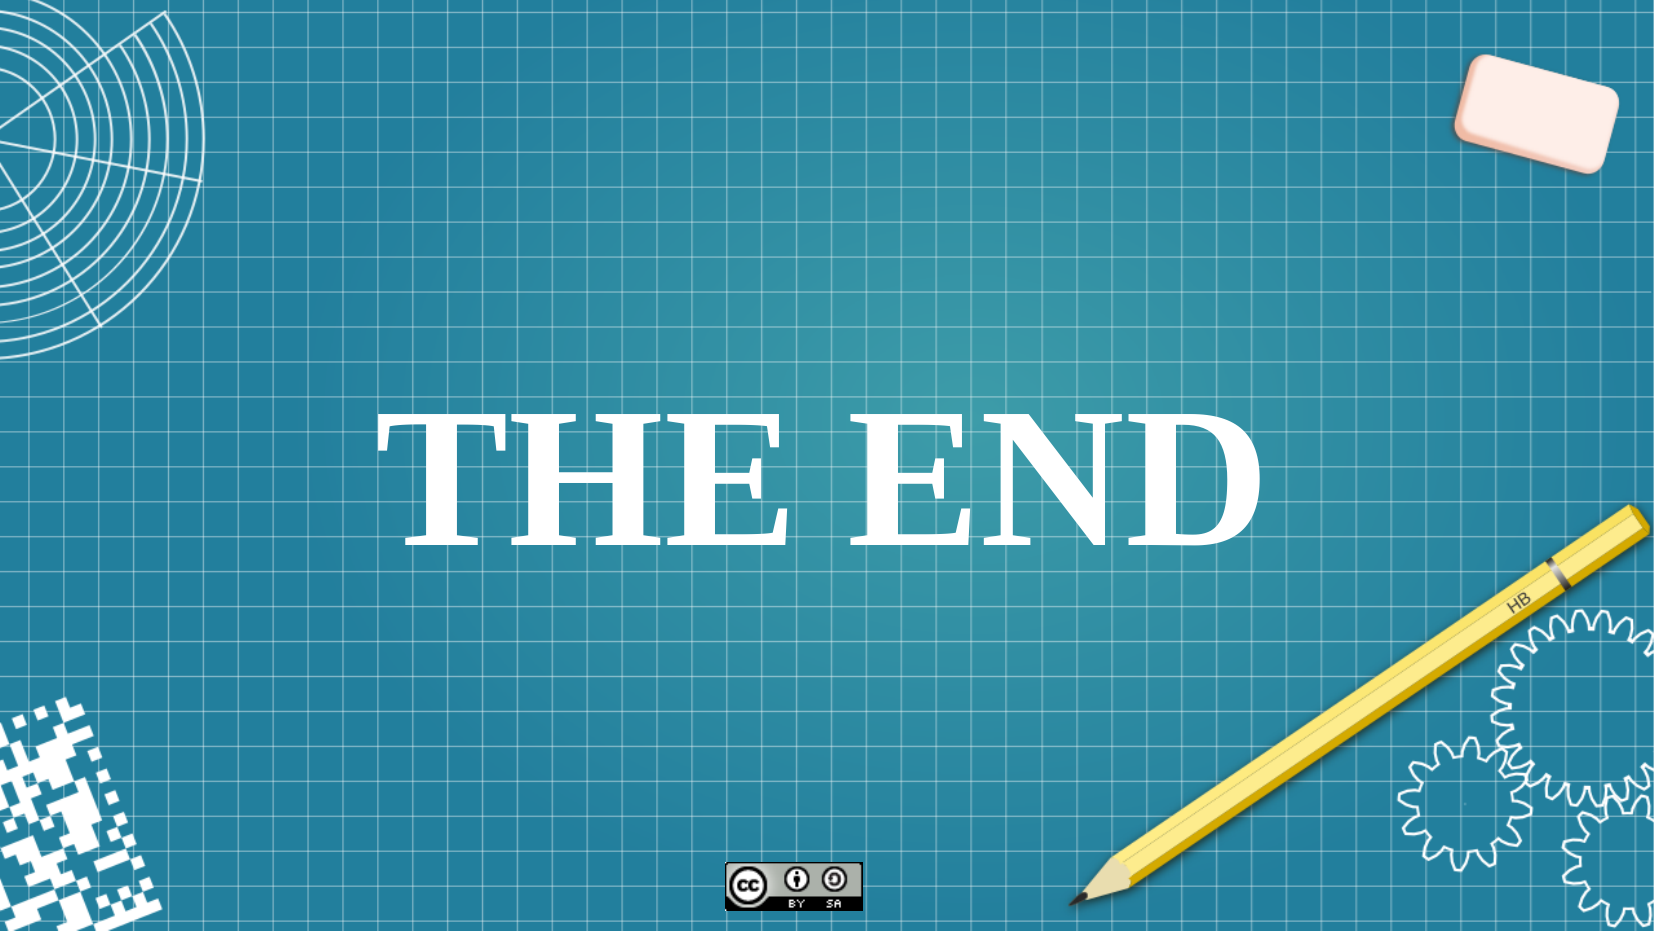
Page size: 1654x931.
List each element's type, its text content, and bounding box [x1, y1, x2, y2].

text_box THE END [375, 353, 1279, 577]
picture [0, 0, 1654, 931]
